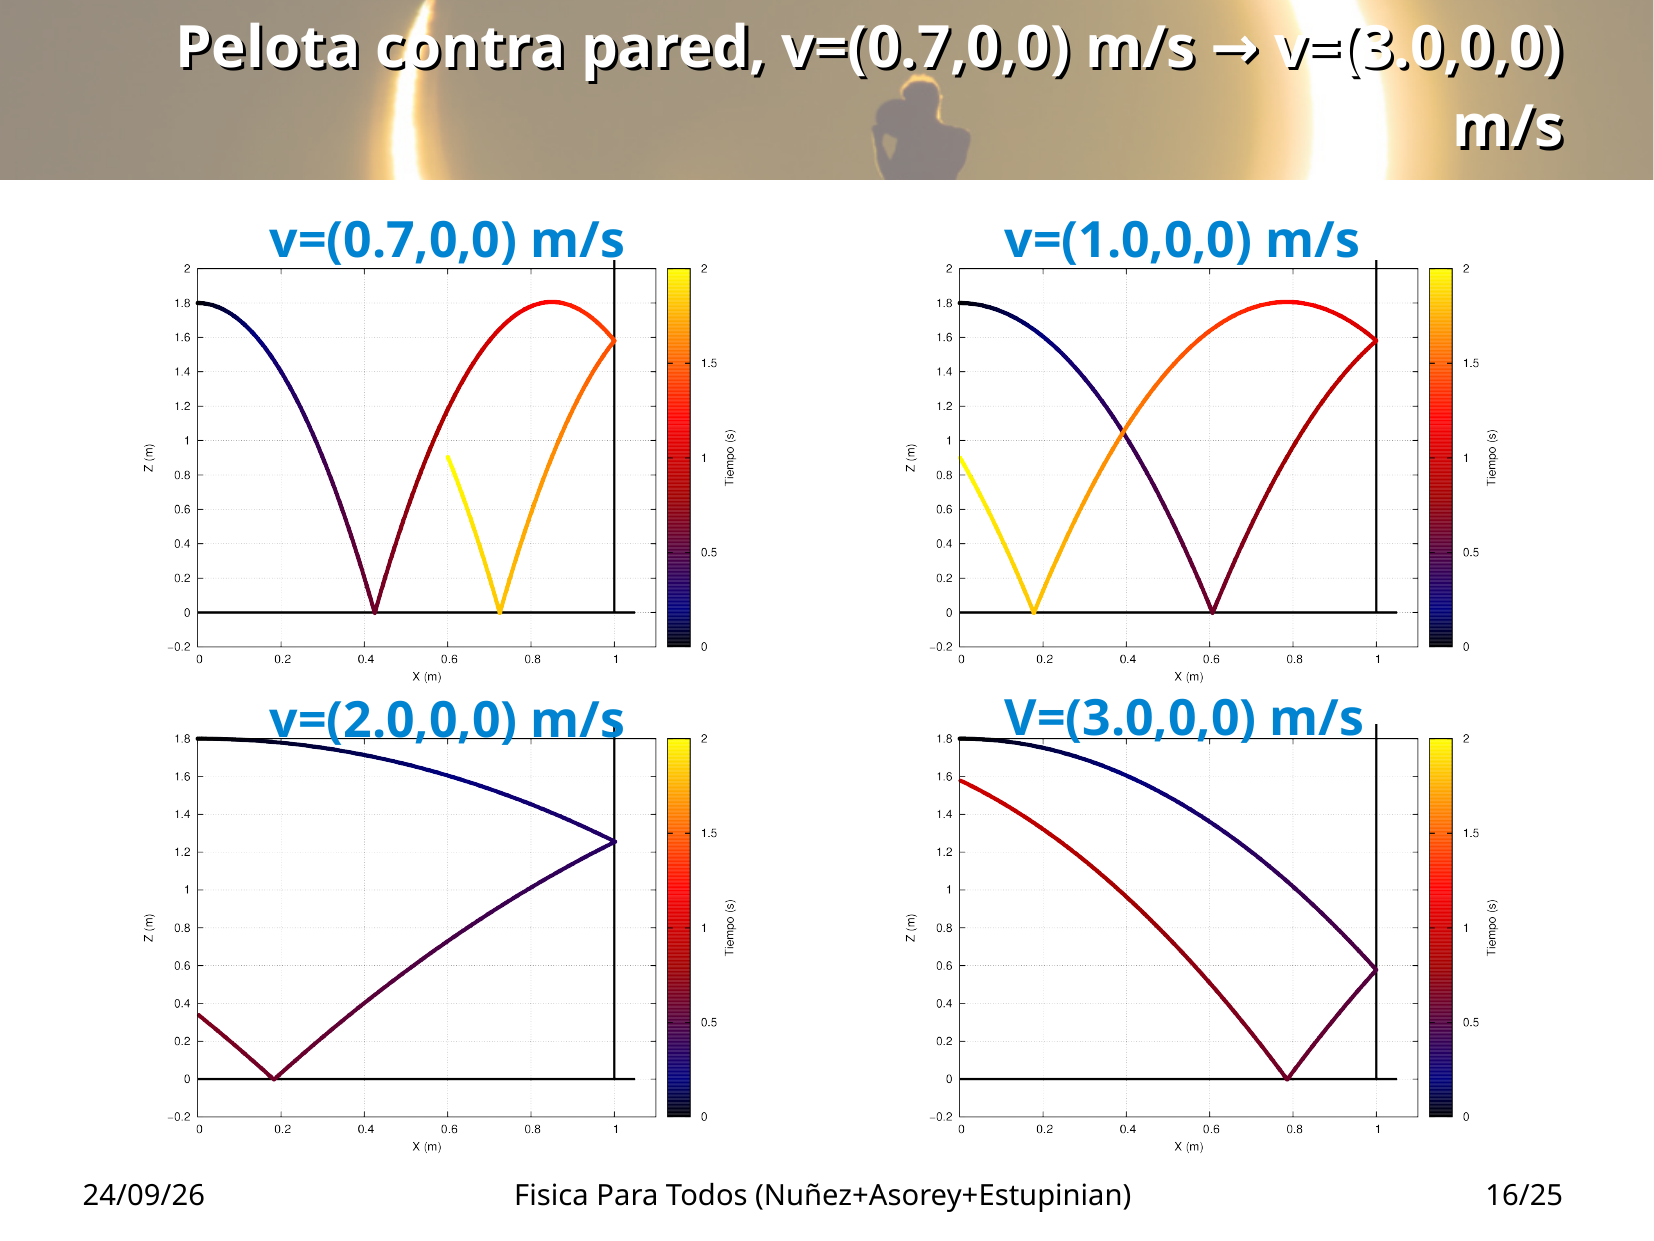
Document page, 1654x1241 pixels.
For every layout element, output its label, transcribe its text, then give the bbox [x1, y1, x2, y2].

text_box v=(1.0,0,0) m/s [990, 197, 1367, 271]
title Pelota contra pared, v=(0.7,0,0) m/s → v=(3.0,0,0) m/s [75, 19, 1564, 150]
picture [139, 254, 753, 685]
picture [901, 724, 1515, 1155]
picture [139, 724, 753, 1155]
text_box v=(2.0,0,0) m/s [255, 676, 632, 751]
picture [901, 254, 1515, 685]
text_box V=(3.0,0,0) m/s [990, 675, 1370, 749]
text_box v=(0.7,0,0) m/s [255, 196, 632, 271]
picture [0, 0, 1654, 180]
